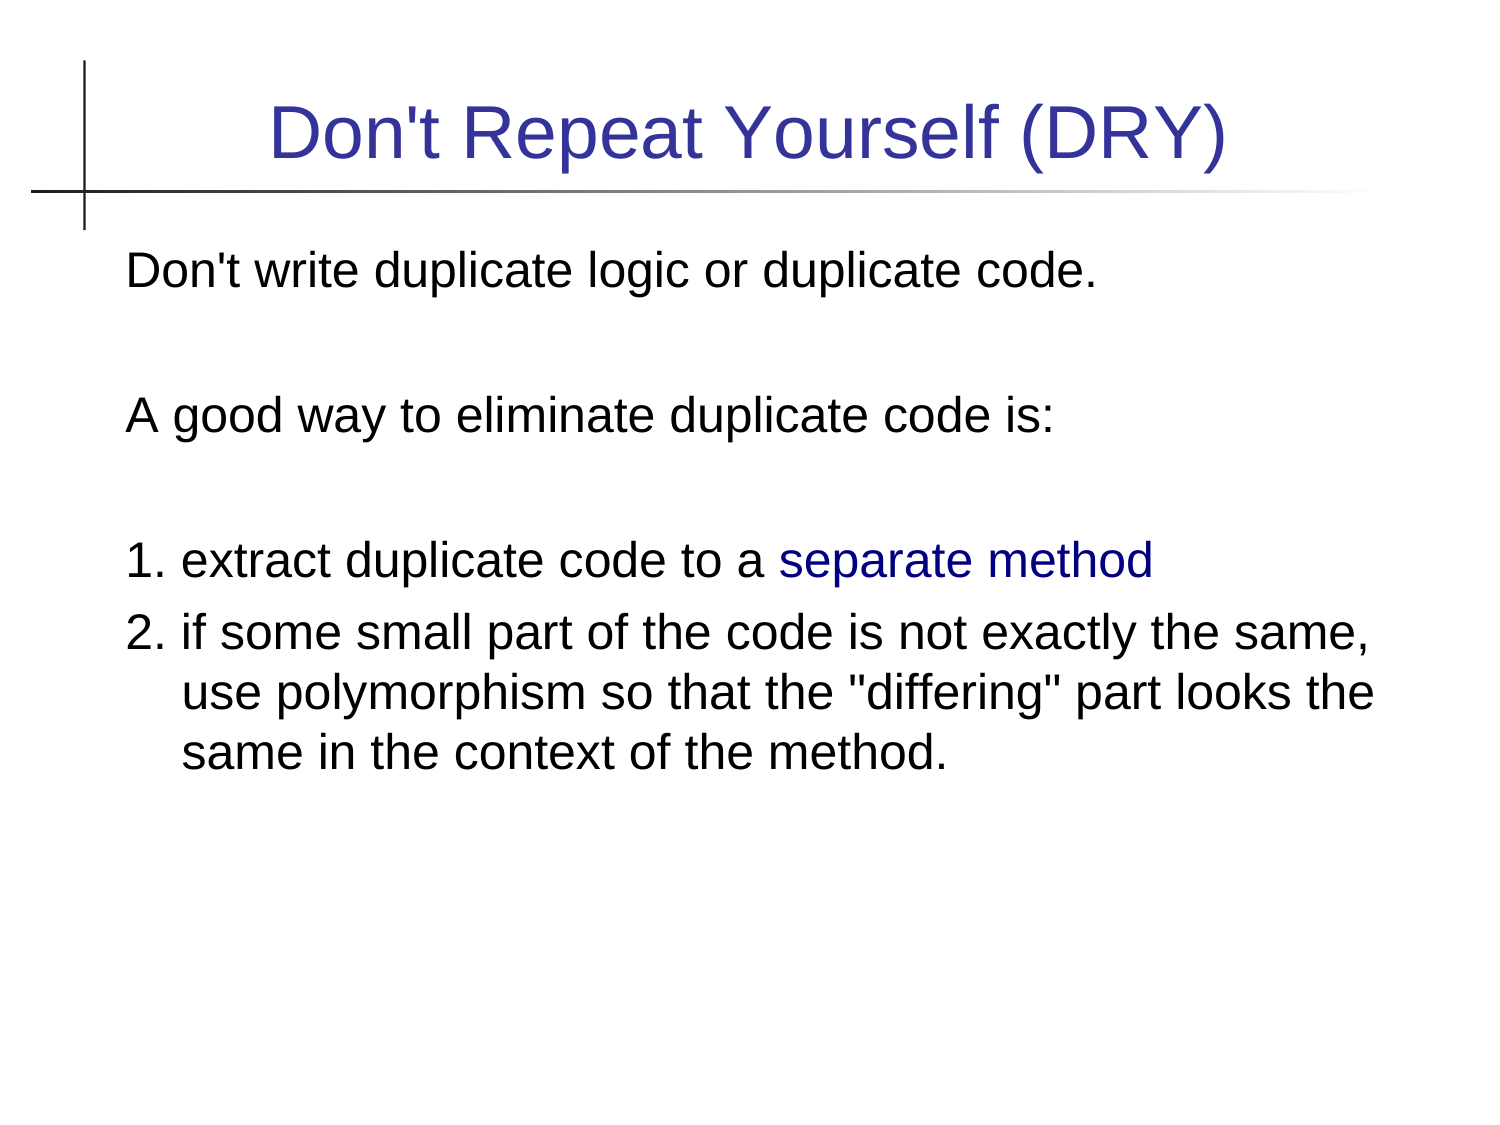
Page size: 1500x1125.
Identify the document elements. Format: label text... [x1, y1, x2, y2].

title Don't Repeat Yourself (DRY) [100, 42, 1397, 182]
list Don't write duplicate logic or duplicate code. A good way to eliminate duplicate code is: 1. extract duplicate code to a separate method 2. if some small part of the code is not exactly the same, use polymorphism so that the "differing" part looks the same in the context of the method. [110, 229, 1408, 960]
